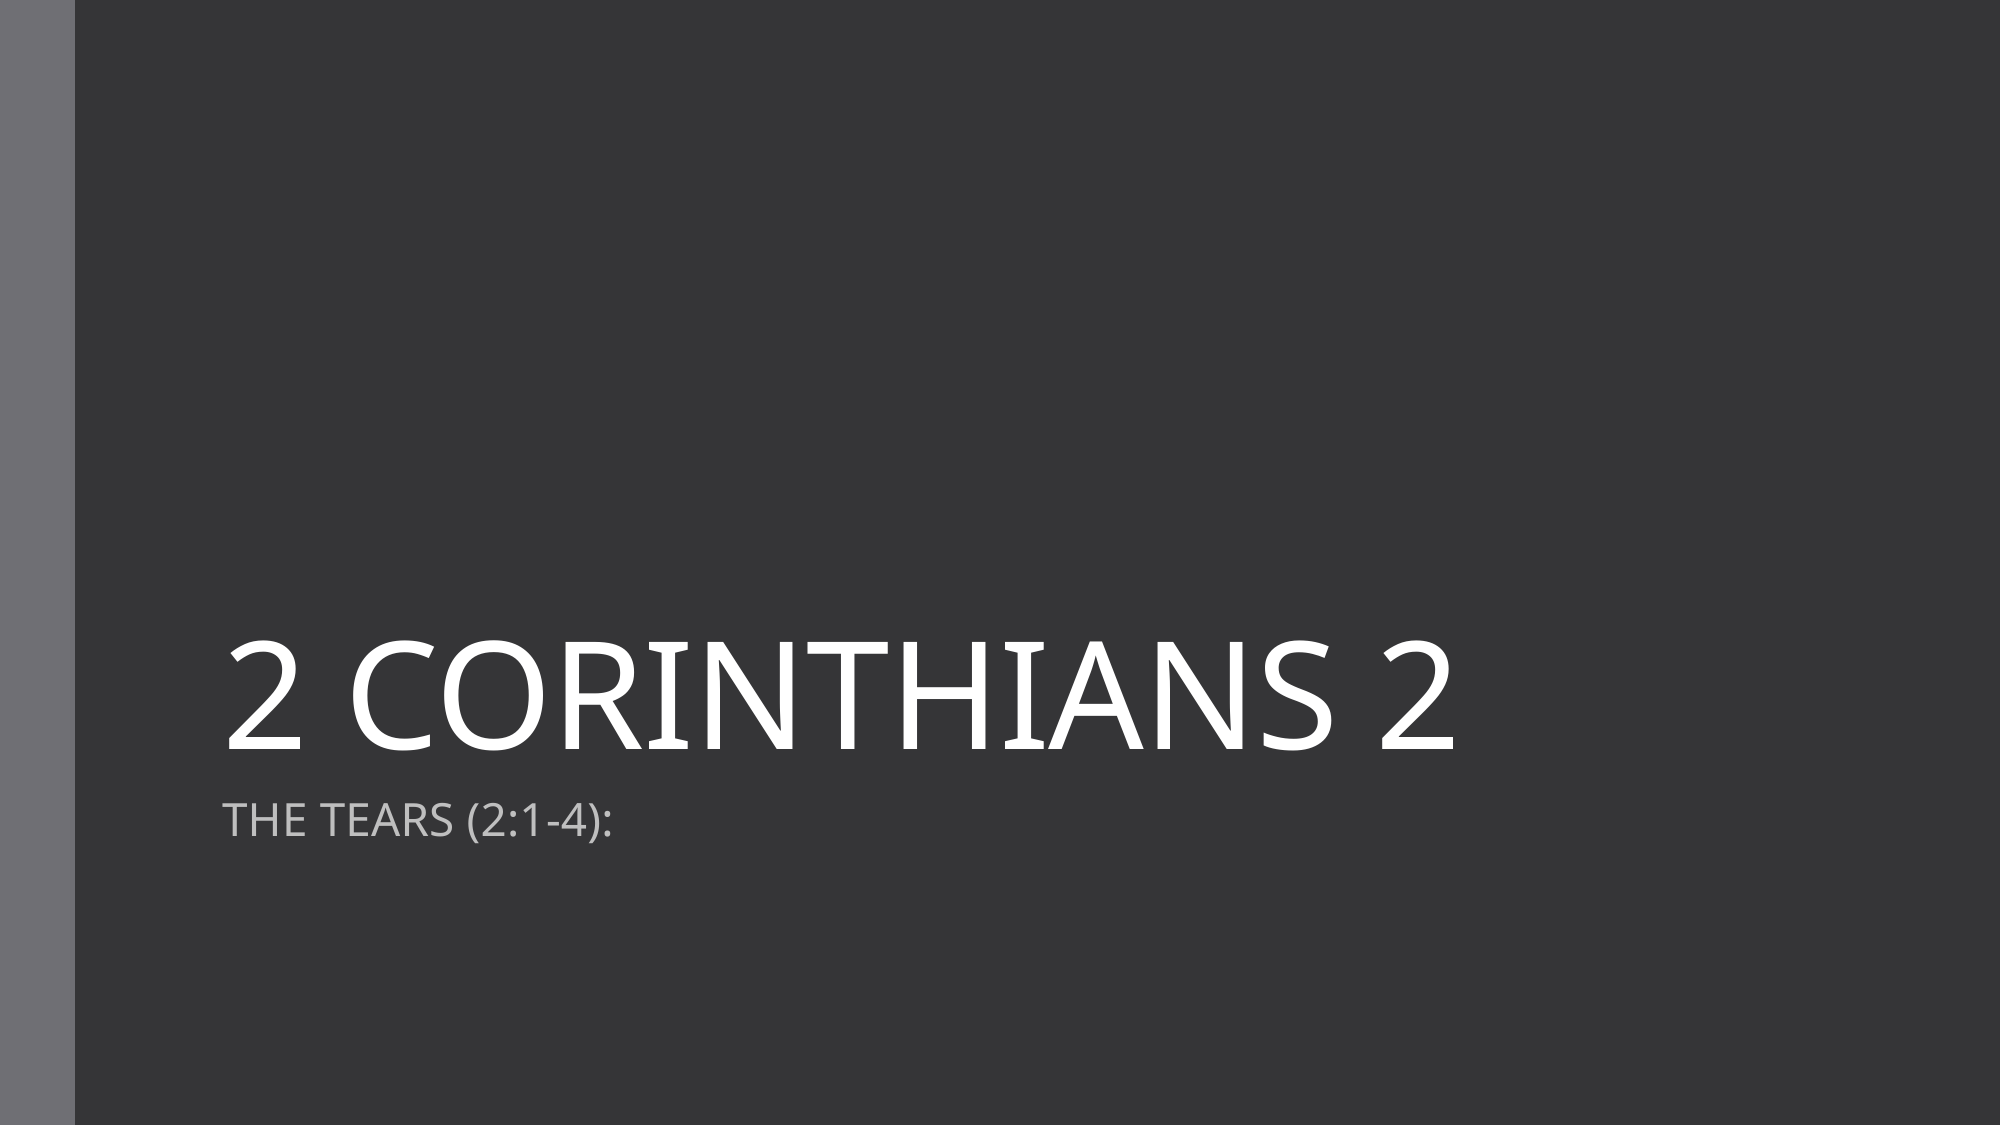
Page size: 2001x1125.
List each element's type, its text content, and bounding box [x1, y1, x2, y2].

subtitle THE TEARS (2:1-4): [206, 787, 1752, 1066]
title 2 CORINTHIANS 2 [206, 124, 1752, 787]
